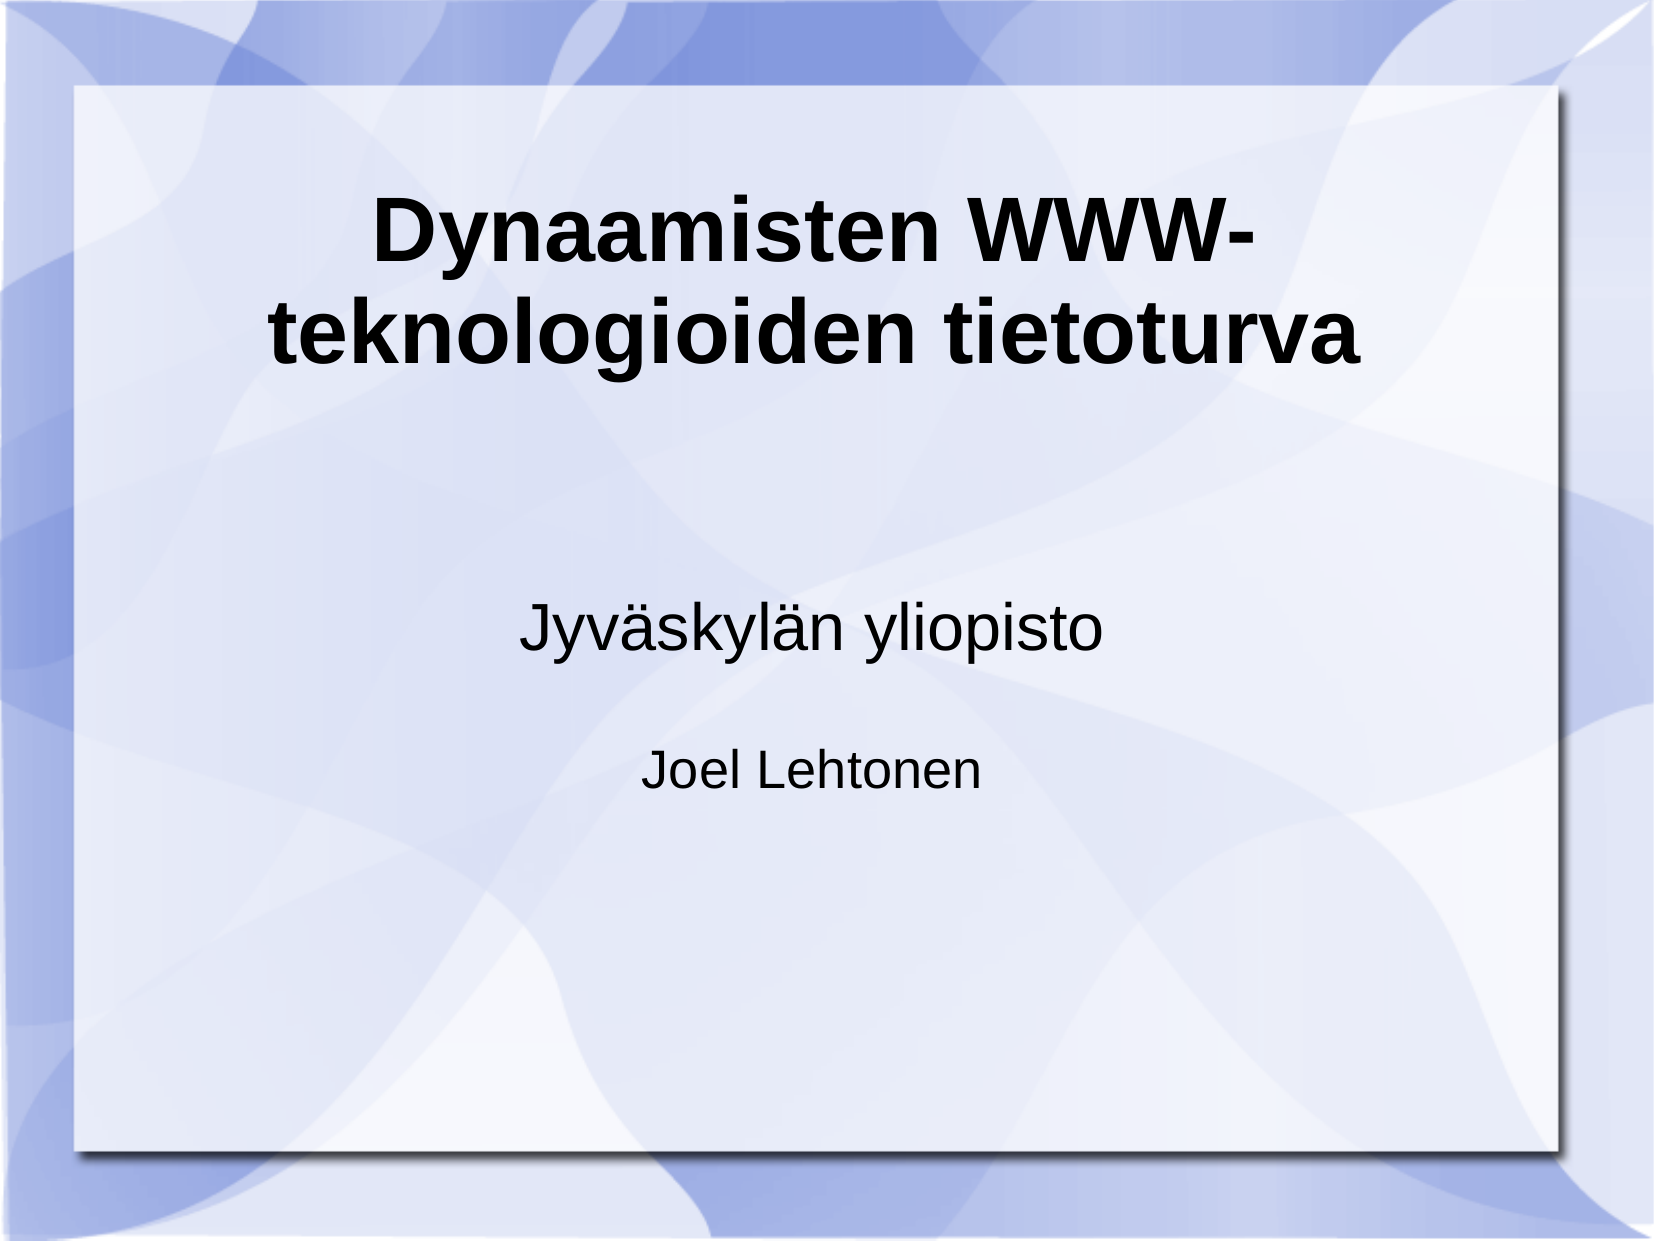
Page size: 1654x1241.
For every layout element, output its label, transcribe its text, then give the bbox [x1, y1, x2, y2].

picture [0, 0, 1654, 1241]
title Dynaamisten WWW-teknologioiden tietoturva [88, 177, 1542, 385]
subtitle Jyväskylän yliopisto Joel Lehtonen [178, 364, 1447, 1147]
